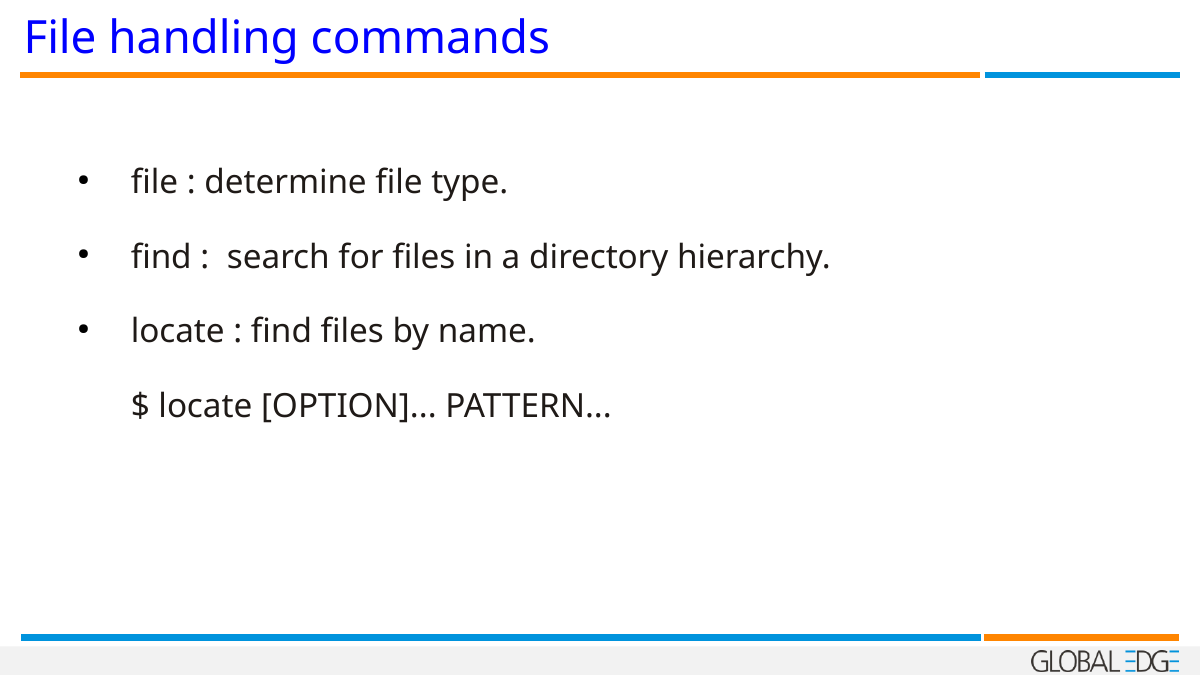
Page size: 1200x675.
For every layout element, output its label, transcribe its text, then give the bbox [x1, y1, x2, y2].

list file : determine file type. find : search for files in a directory hierarchy. locate : find files by name. $ locate [OPTION]... PATTERN... [60, 157, 1140, 550]
picture [1031, 650, 1179, 672]
title File handling commands [23, 9, 1099, 64]
